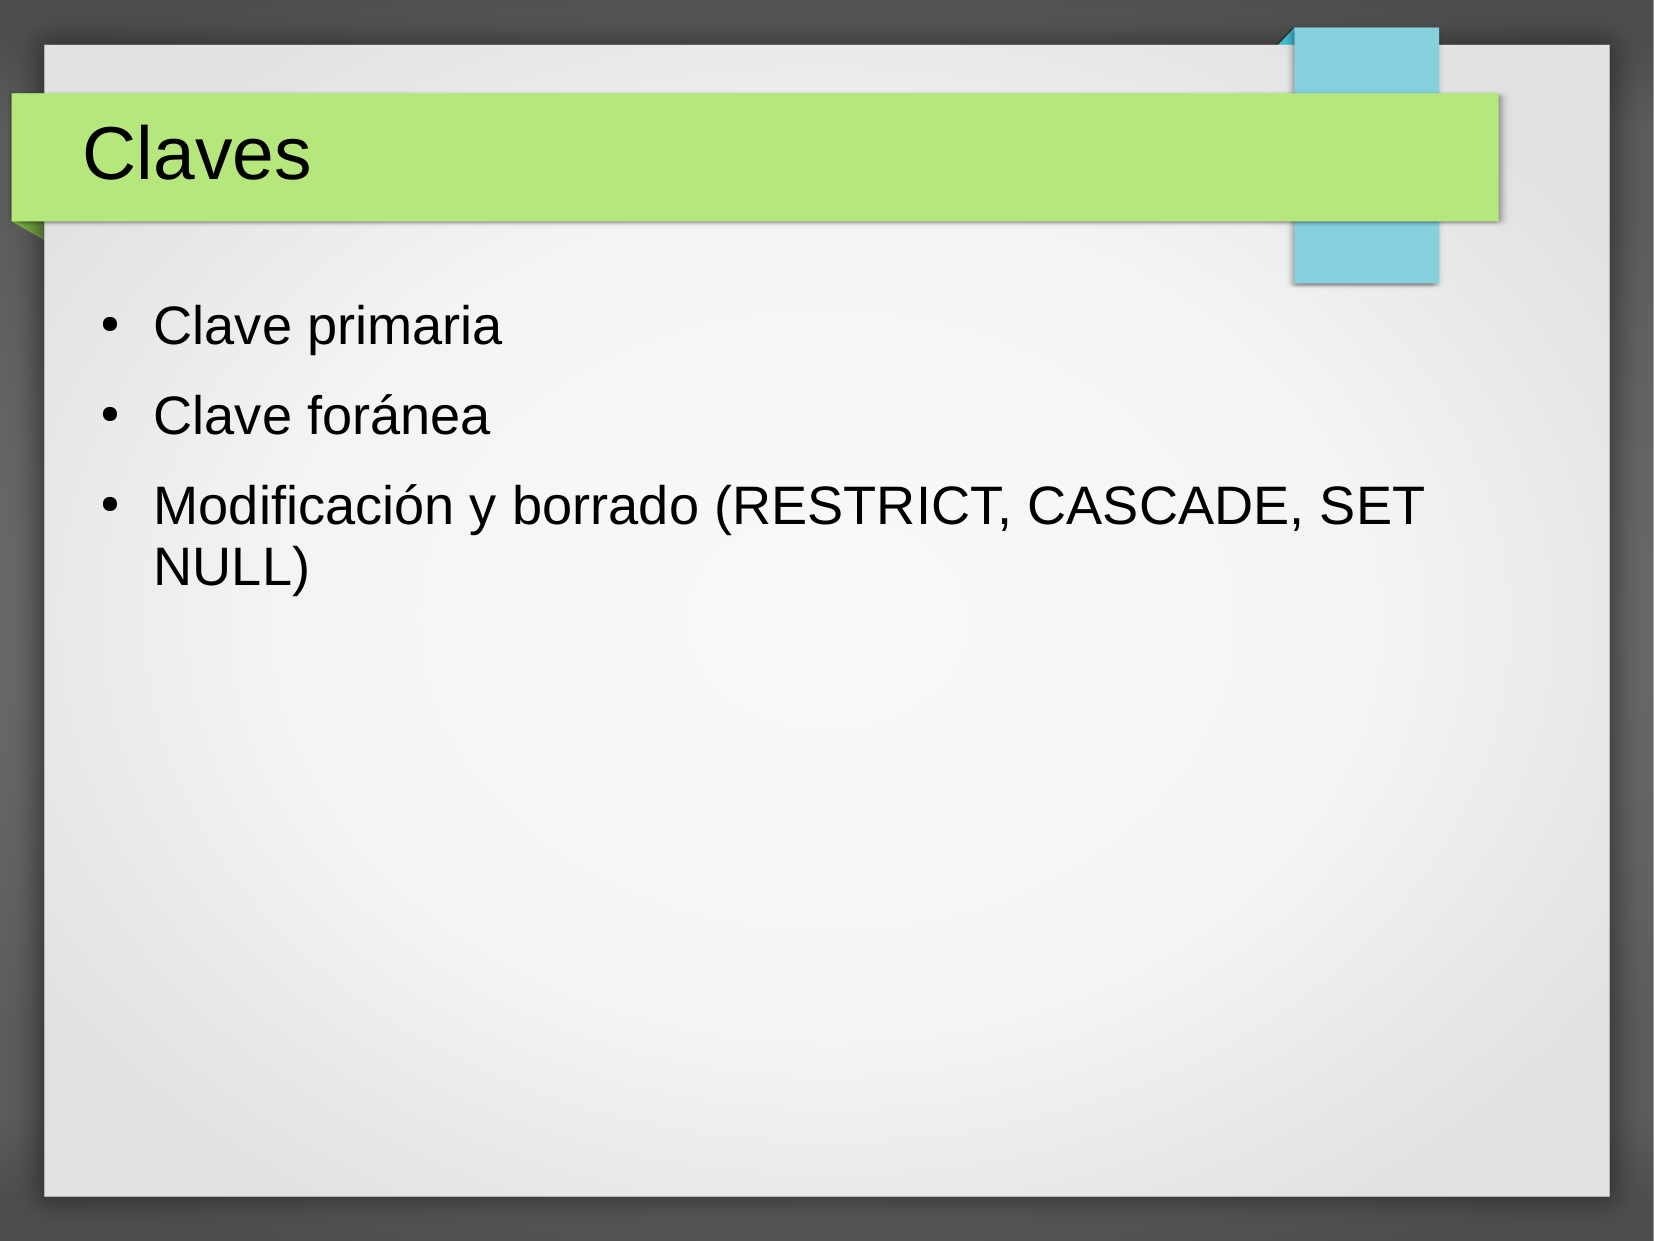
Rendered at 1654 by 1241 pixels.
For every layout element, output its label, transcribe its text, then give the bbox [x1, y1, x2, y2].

list Clave primaria Clave foránea Modificación y borrado (RESTRICT, CASCADE, SET NULL) [82, 295, 1571, 1015]
title Claves [82, 94, 1264, 213]
picture [0, 0, 1654, 1241]
